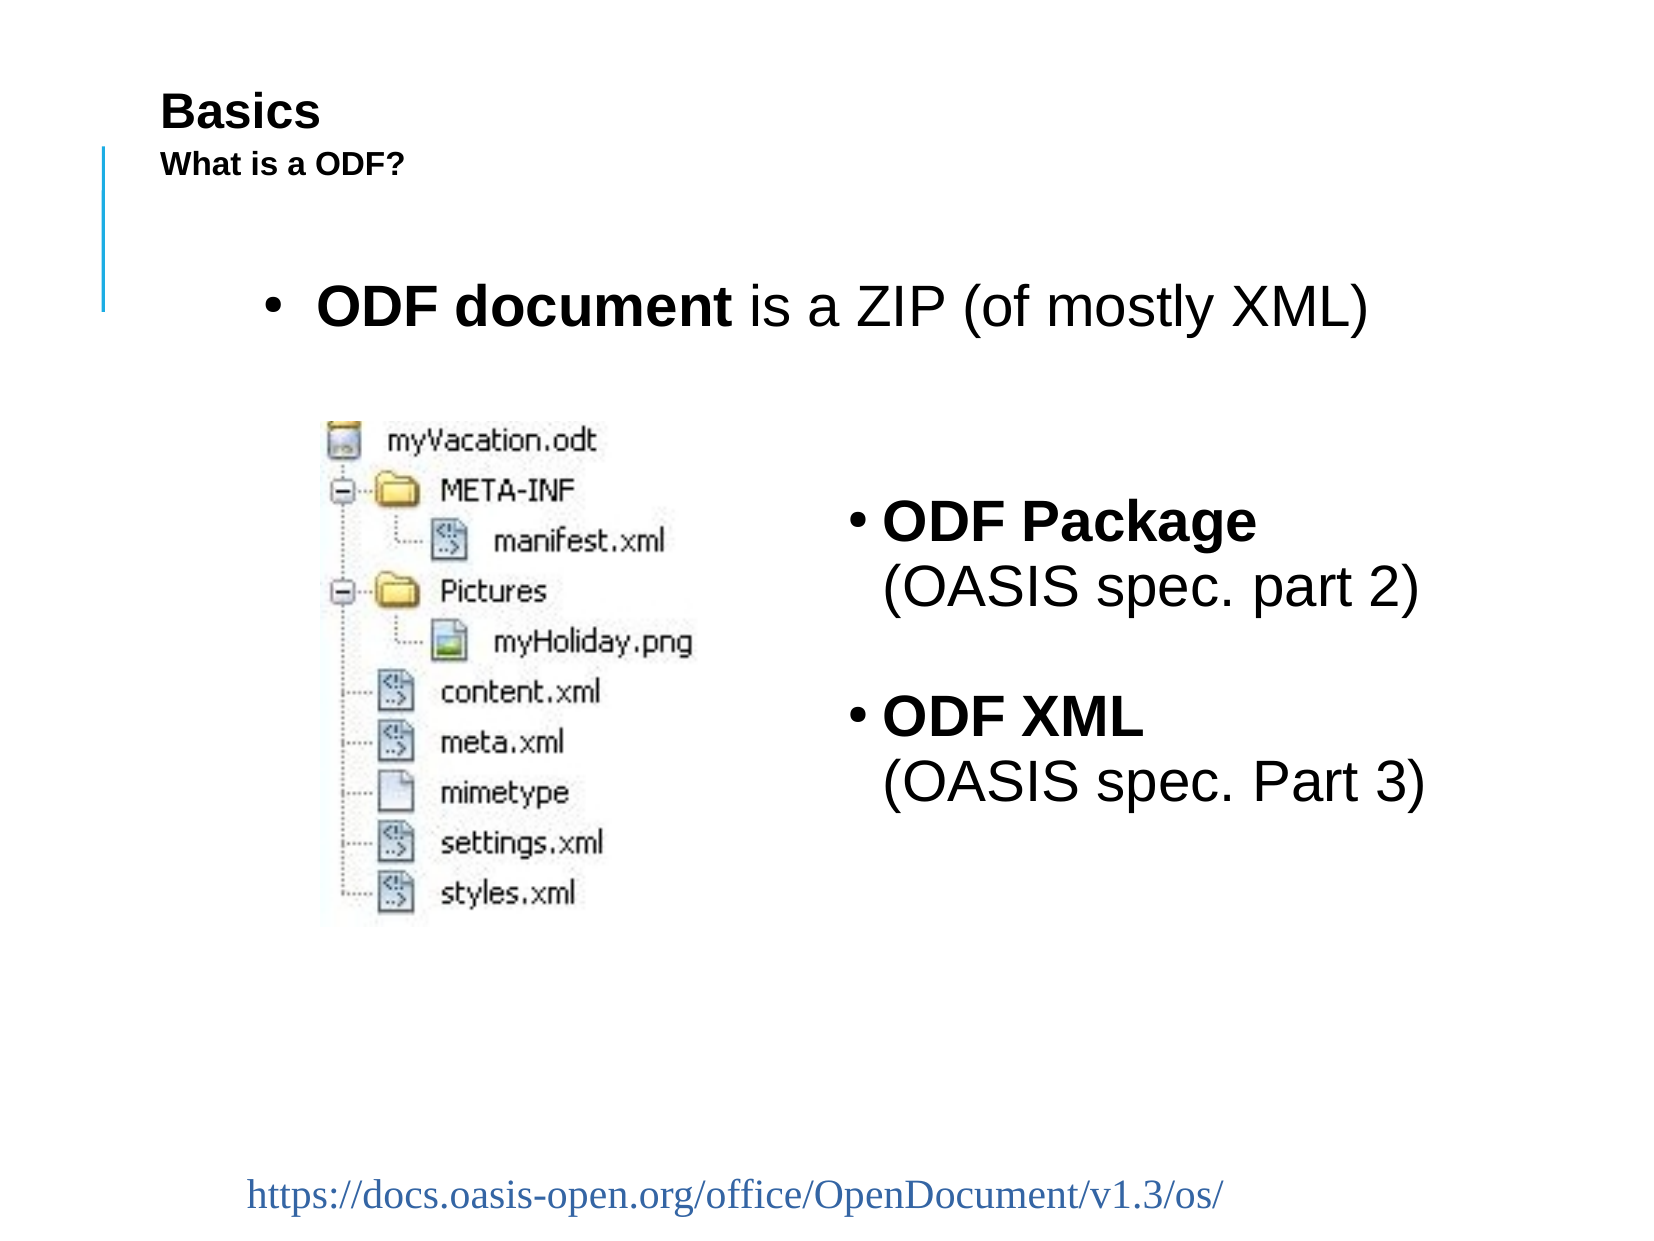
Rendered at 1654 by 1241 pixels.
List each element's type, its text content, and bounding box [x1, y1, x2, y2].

title Basics What is a ODF? [160, 74, 1530, 242]
text_box ODF document is a ZIP (of mostly XML) ODF Package (OASIS spec. part 2) ODF XML (OASIS spec. Part 3) [230, 266, 1530, 1146]
text_box https://docs.oasis-open.org/office/OpenDocument/v1.3/os/ [67, 1166, 1415, 1241]
picture [320, 421, 751, 927]
